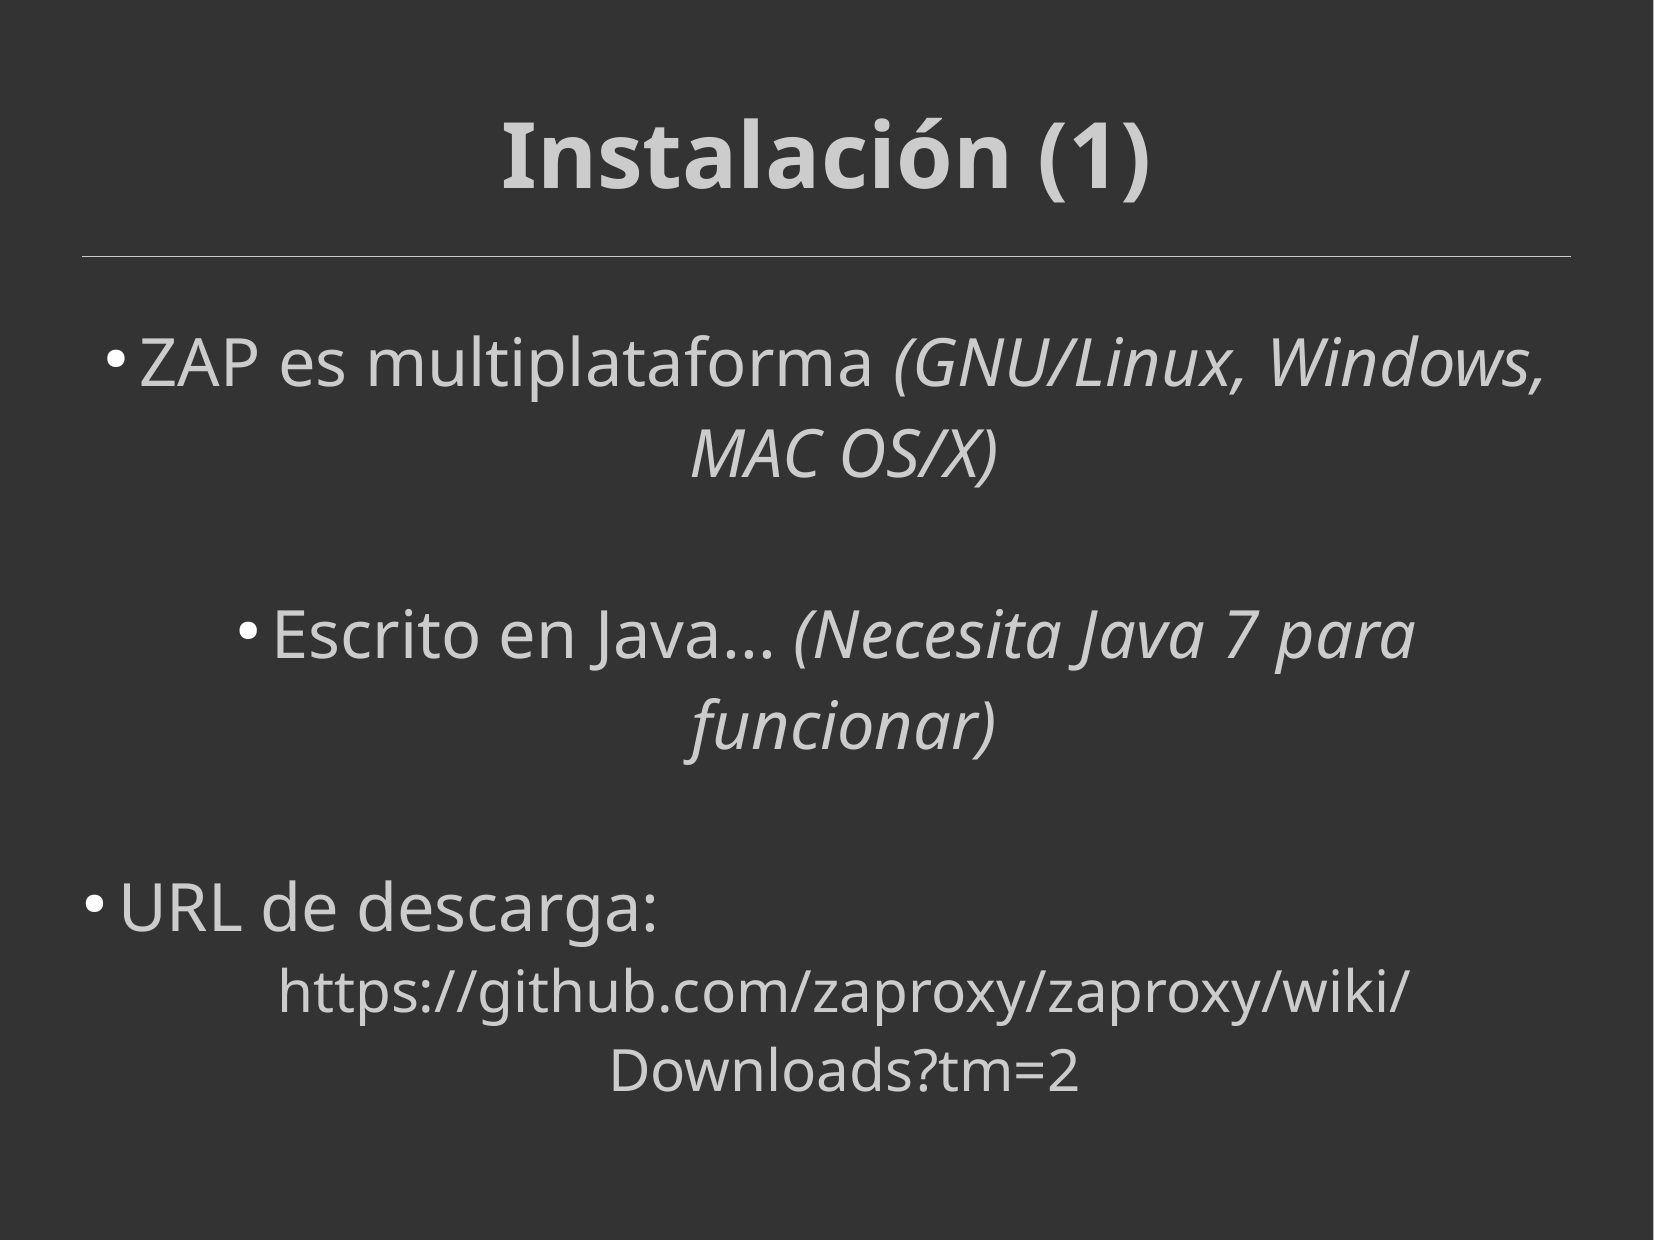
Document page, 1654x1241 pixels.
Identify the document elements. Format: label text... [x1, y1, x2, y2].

title Instalación (1) [82, 49, 1571, 257]
subtitle ZAP es multiplataforma (GNU/Linux, Windows, MAC OS/X) Escrito en Java... (Necesita Java 7 para funcionar) URL de descarga: https://github.com/zaproxy/zaproxy/wiki/Downloads?tm=2 [82, 313, 1571, 1111]
